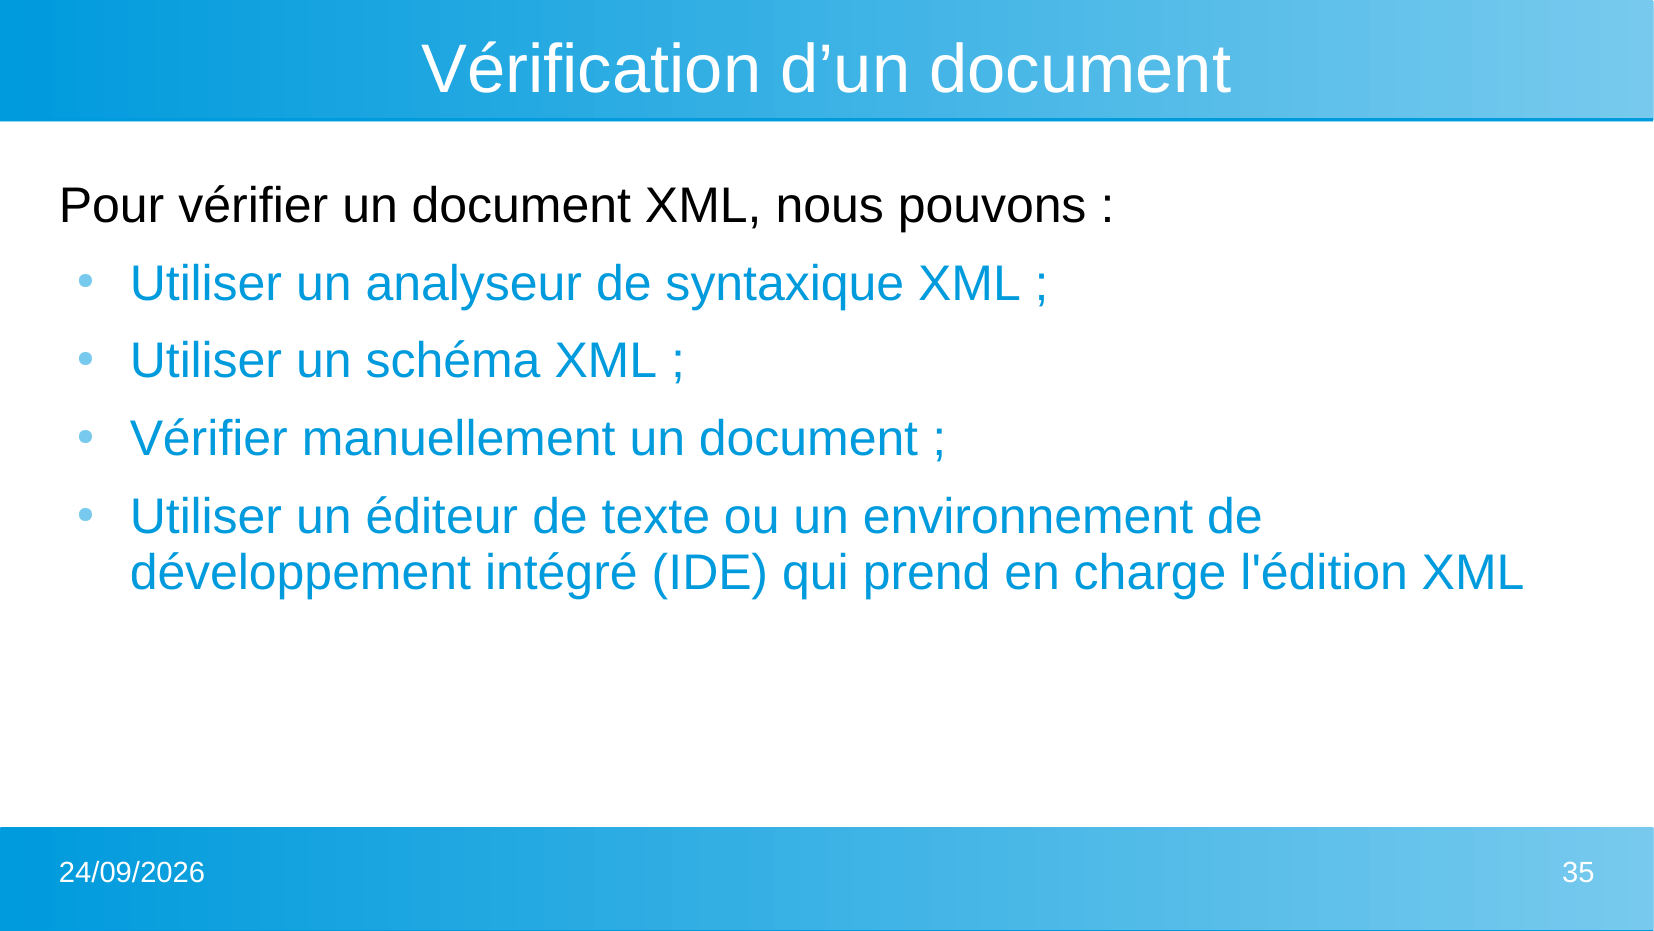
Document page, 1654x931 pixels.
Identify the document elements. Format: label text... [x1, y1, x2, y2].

list Pour vérifier un document XML, nous pouvons : Utiliser un analyseur de syntaxique XML ; Utiliser un schéma XML ; Vérifier manuellement un document ; Utiliser un éditeur de texte ou un environnement de développement intégré (IDE) qui prend en charge l'édition XML [58, 177, 1595, 768]
title Vérification d’un document [58, 29, 1595, 108]
